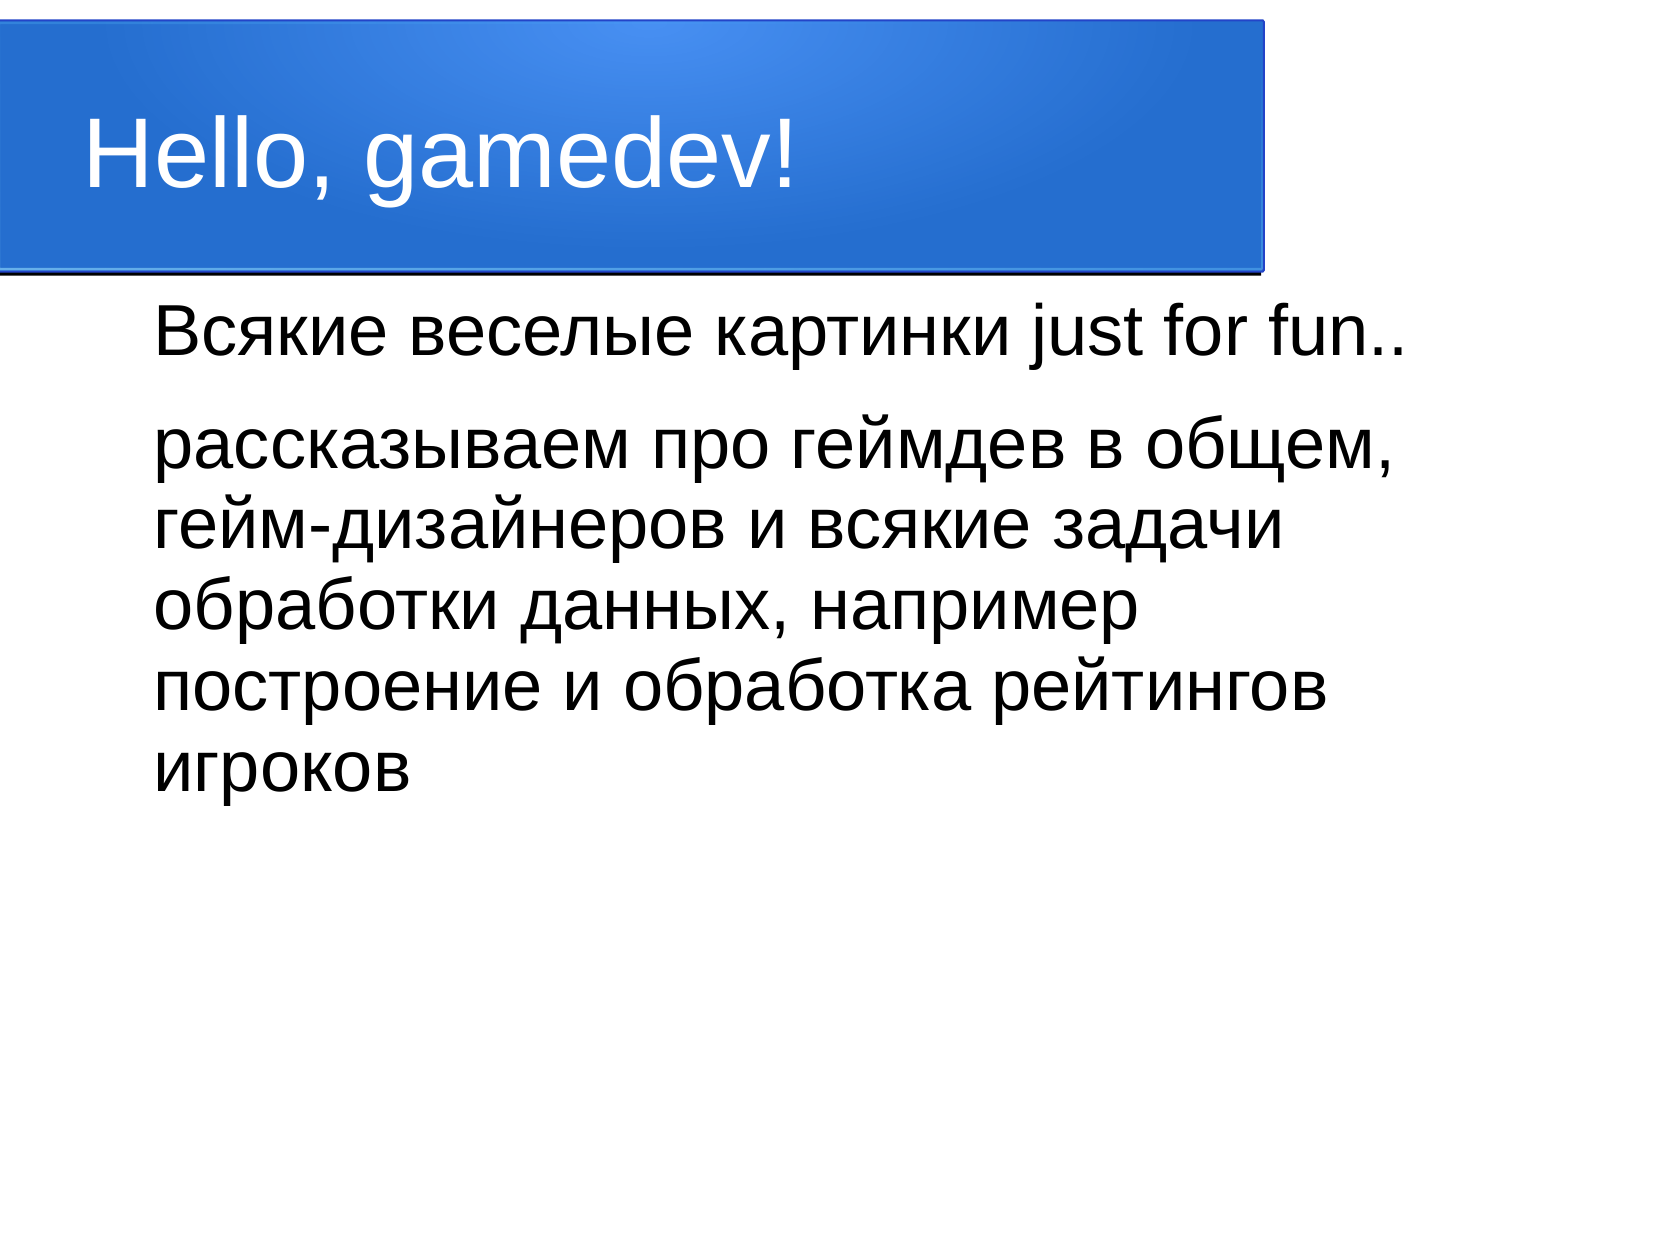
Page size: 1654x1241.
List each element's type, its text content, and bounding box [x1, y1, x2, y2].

title Hello, gamedev! [82, 49, 1571, 257]
list Всякие веселые картинки just for fun.. рассказываем про геймдев в общем, гейм-дизайнеров и всякие задачи обработки данных, например построение и обработка рейтингов игроков [82, 290, 1538, 1010]
